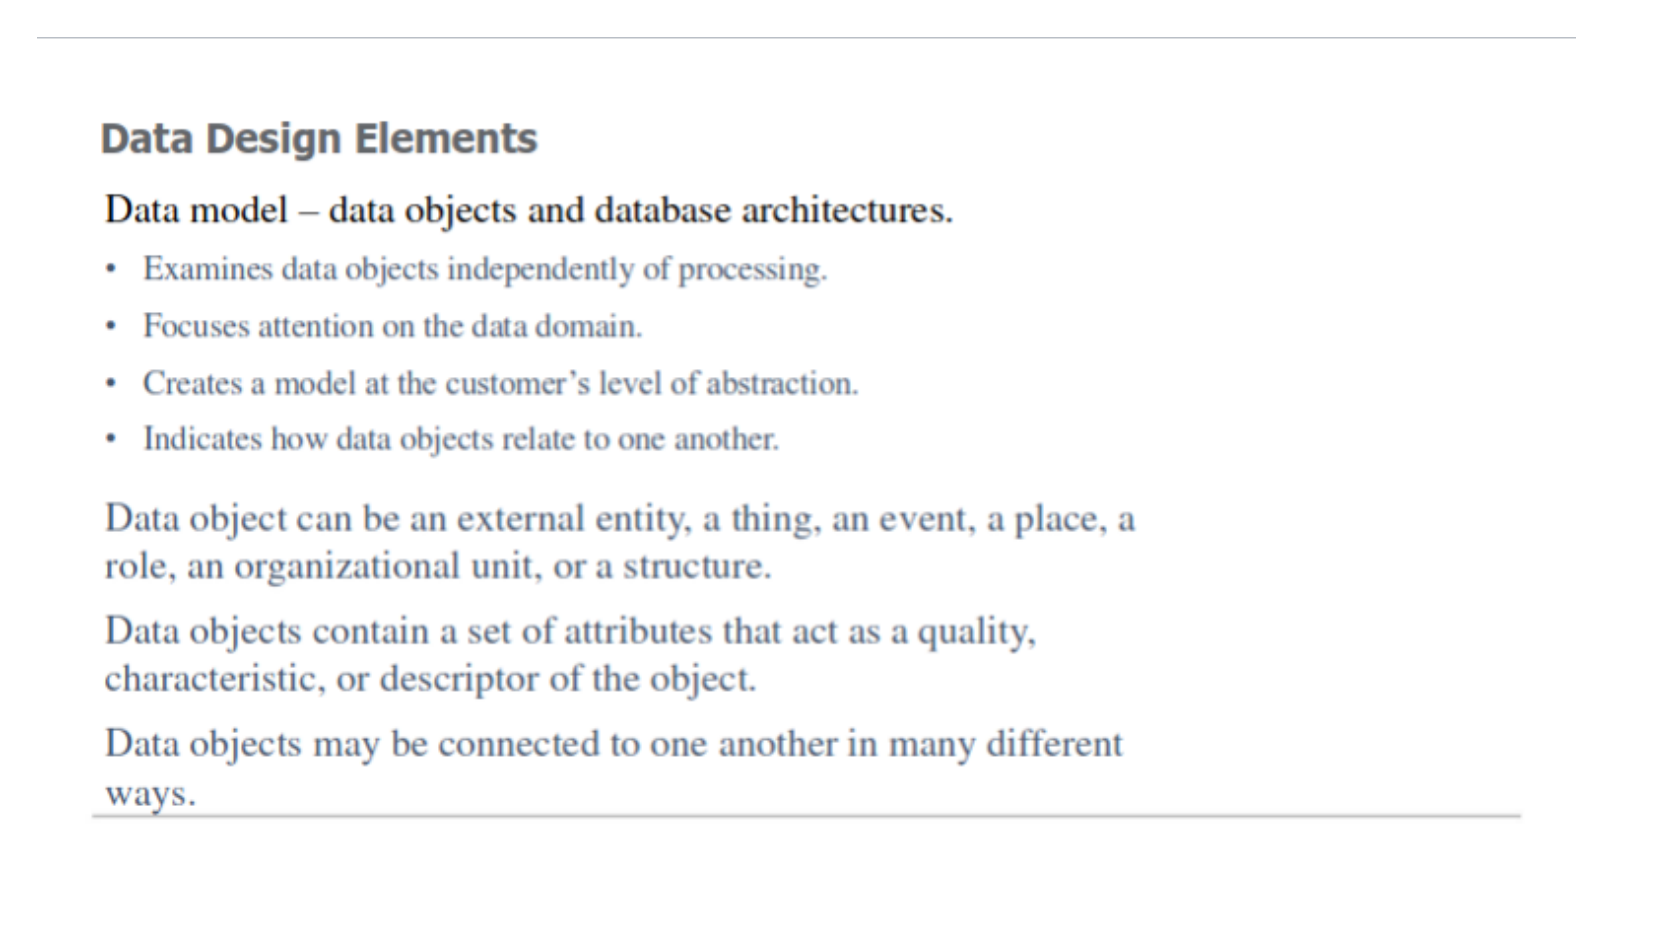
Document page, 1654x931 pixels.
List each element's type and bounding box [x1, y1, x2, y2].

picture [37, 37, 1576, 873]
